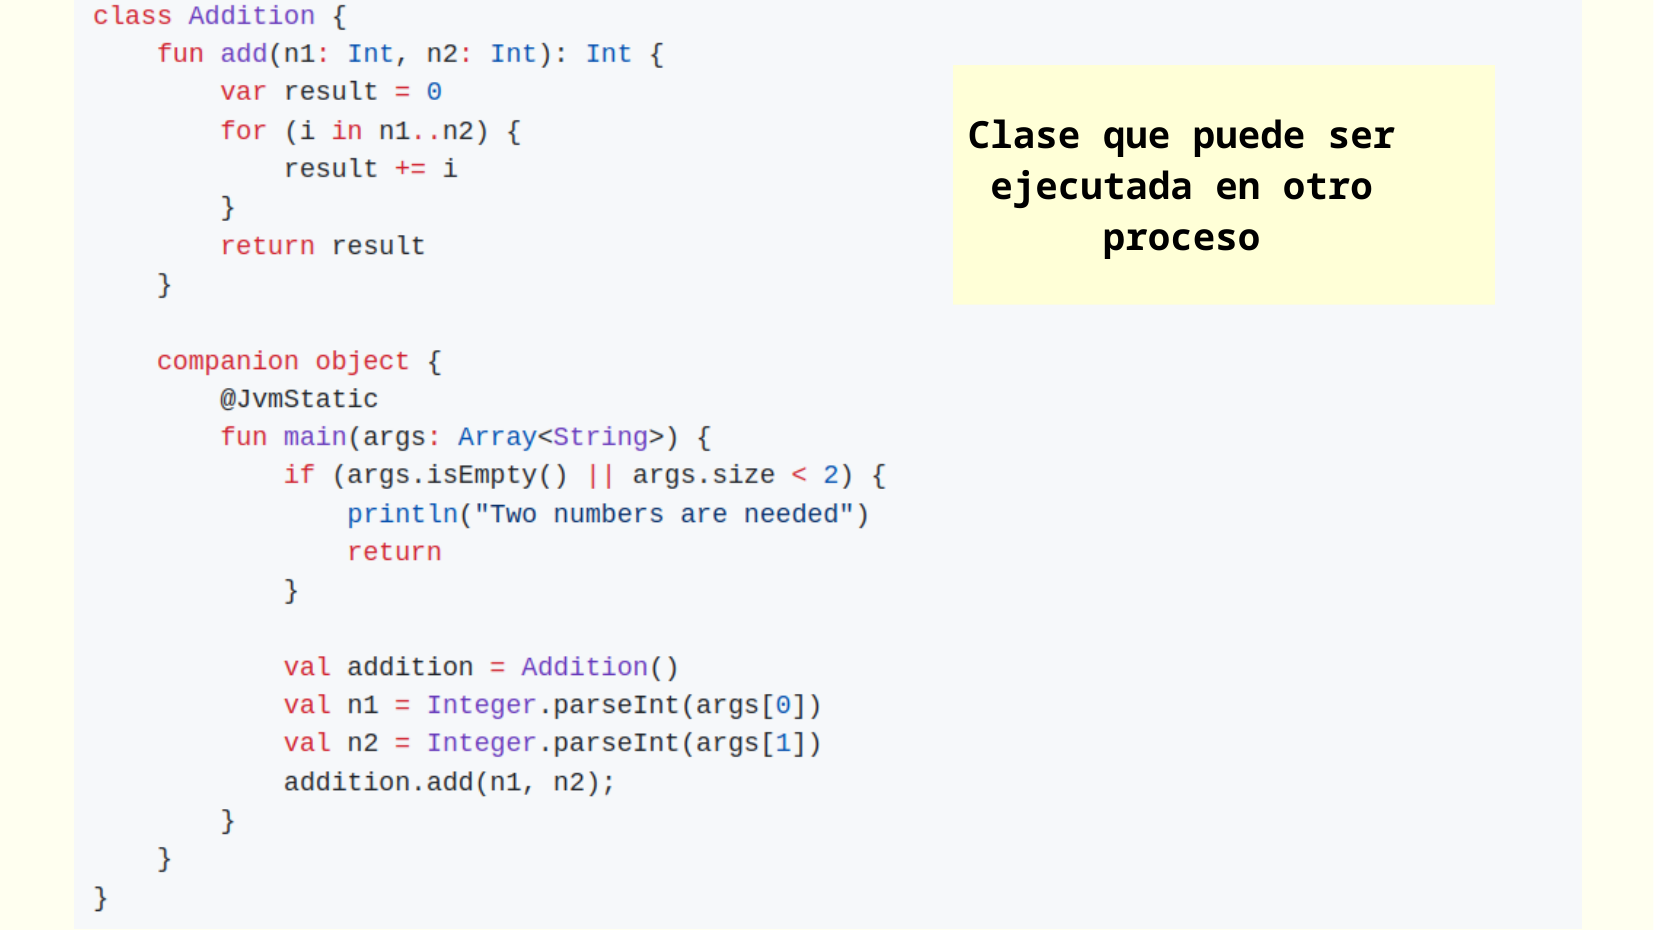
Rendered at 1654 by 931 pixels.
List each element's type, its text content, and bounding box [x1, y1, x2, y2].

text_box Clase que puede ser ejecutada en otro proceso [953, 65, 1495, 305]
picture [74, 0, 1582, 929]
